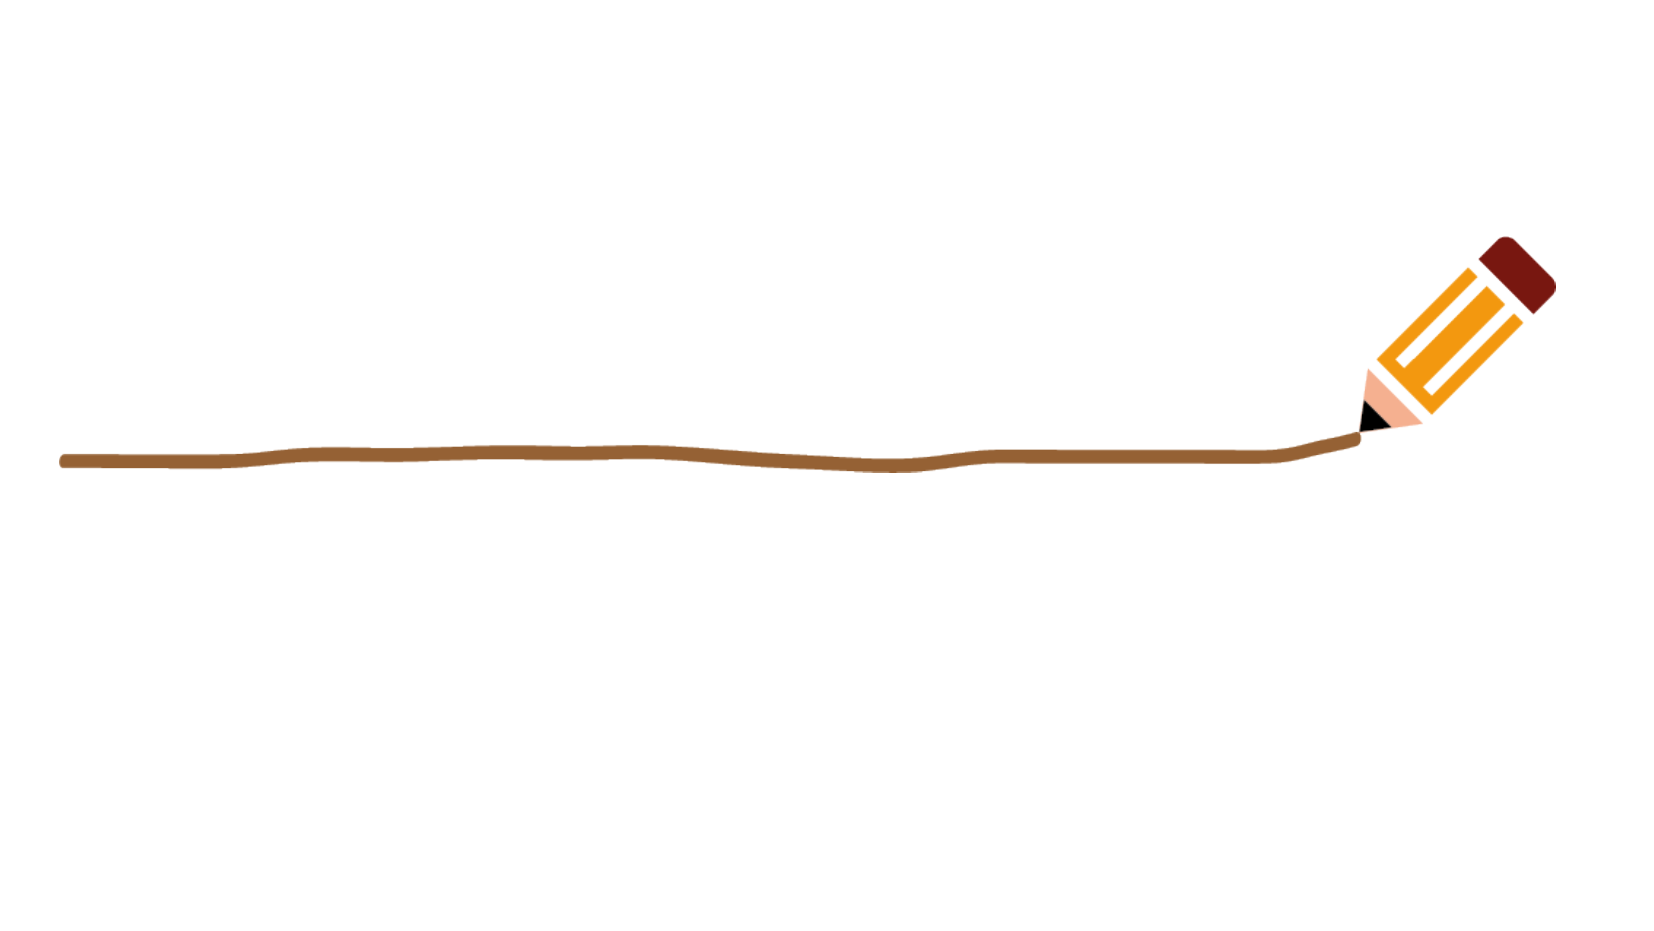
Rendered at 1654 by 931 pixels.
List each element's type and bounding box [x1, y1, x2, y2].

picture [59, 236, 1556, 473]
